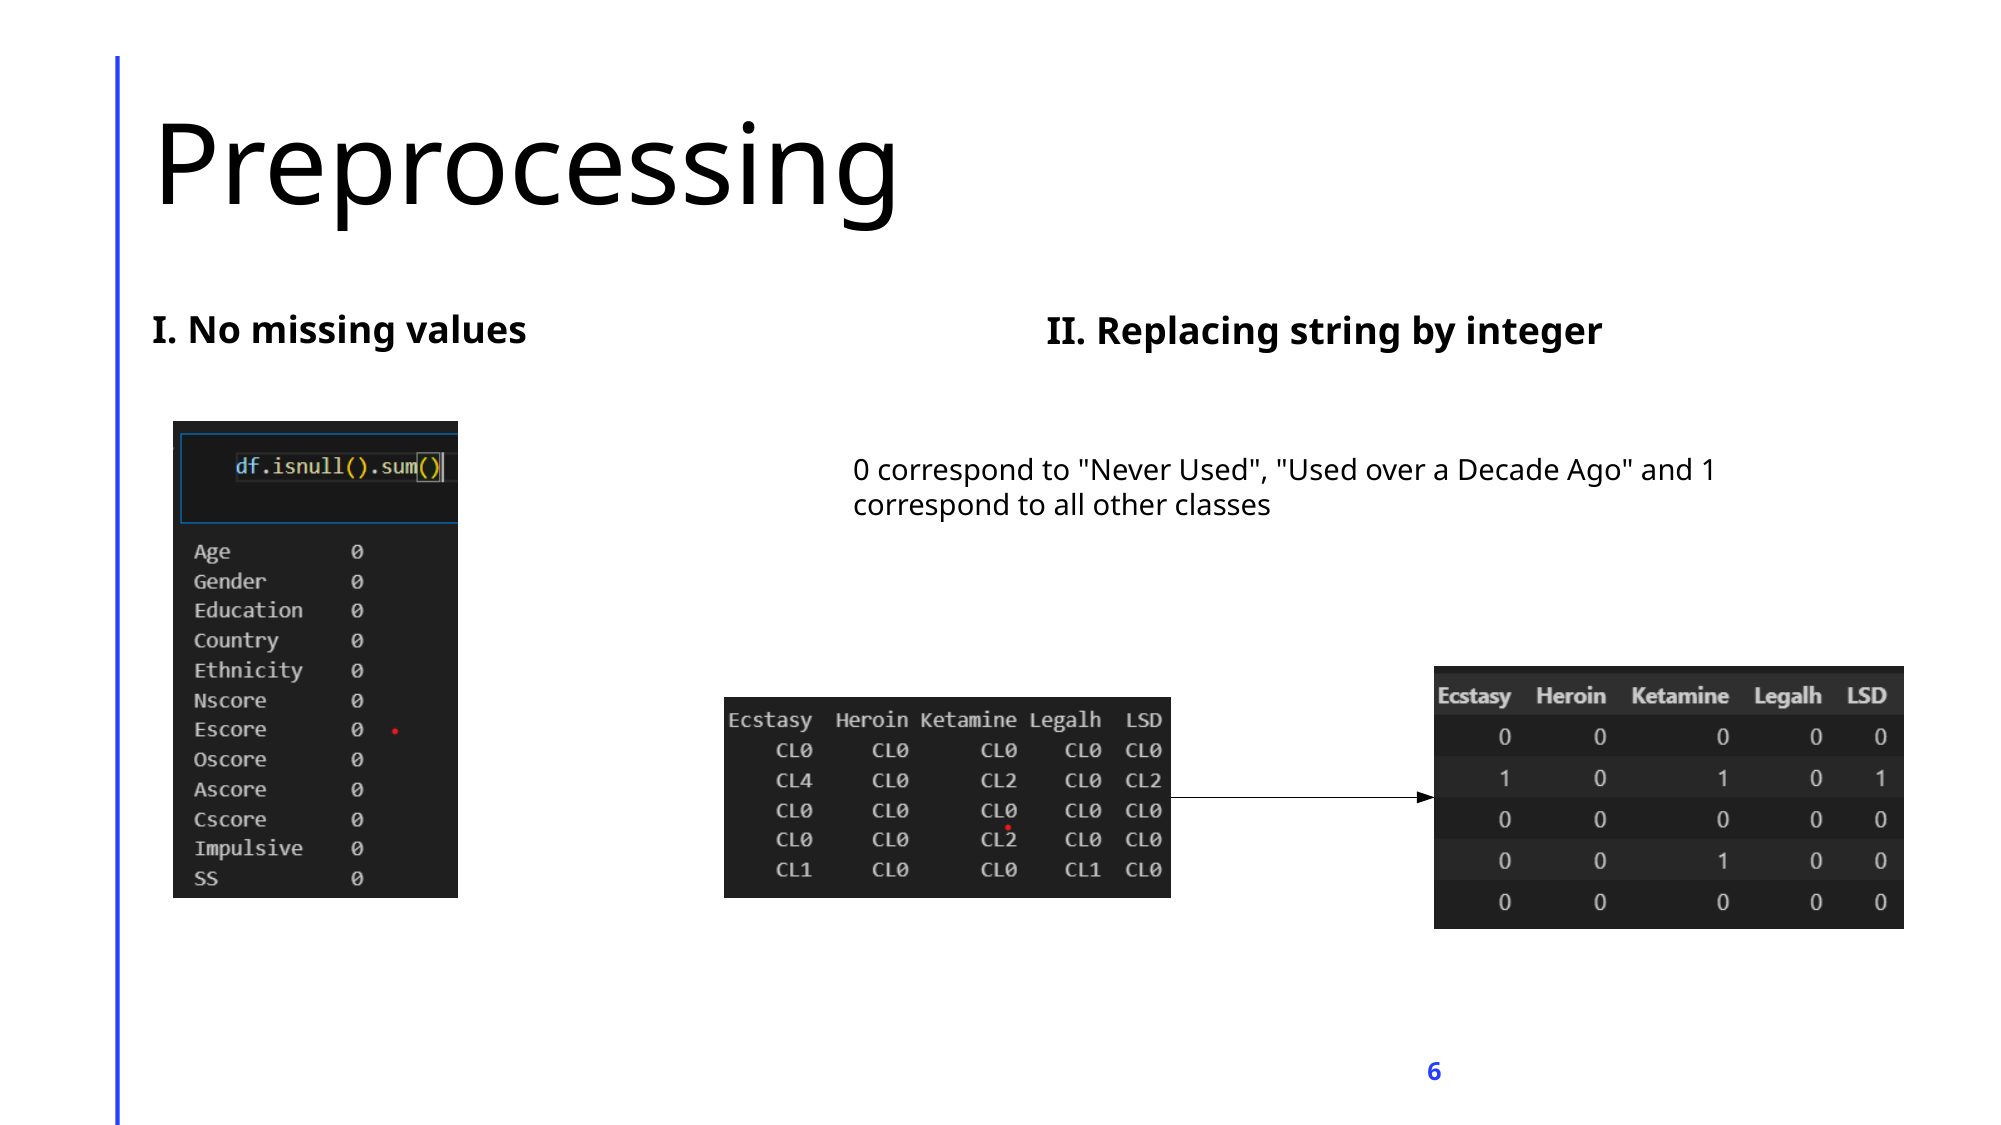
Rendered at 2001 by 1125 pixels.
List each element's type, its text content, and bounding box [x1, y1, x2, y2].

text_box 4 [1412, 1042, 1863, 1103]
picture [173, 421, 458, 898]
text_box 0 correspond to "Never Used", "Used over a Decade Ago" and 1 correspond to all other classes [838, 443, 1889, 530]
text_box II. Replacing string by integer [1031, 299, 1601, 361]
text_box I. No missing values [137, 298, 530, 359]
title Preprocessing [137, 59, 1863, 278]
picture [1434, 666, 1904, 929]
picture [724, 697, 1171, 898]
